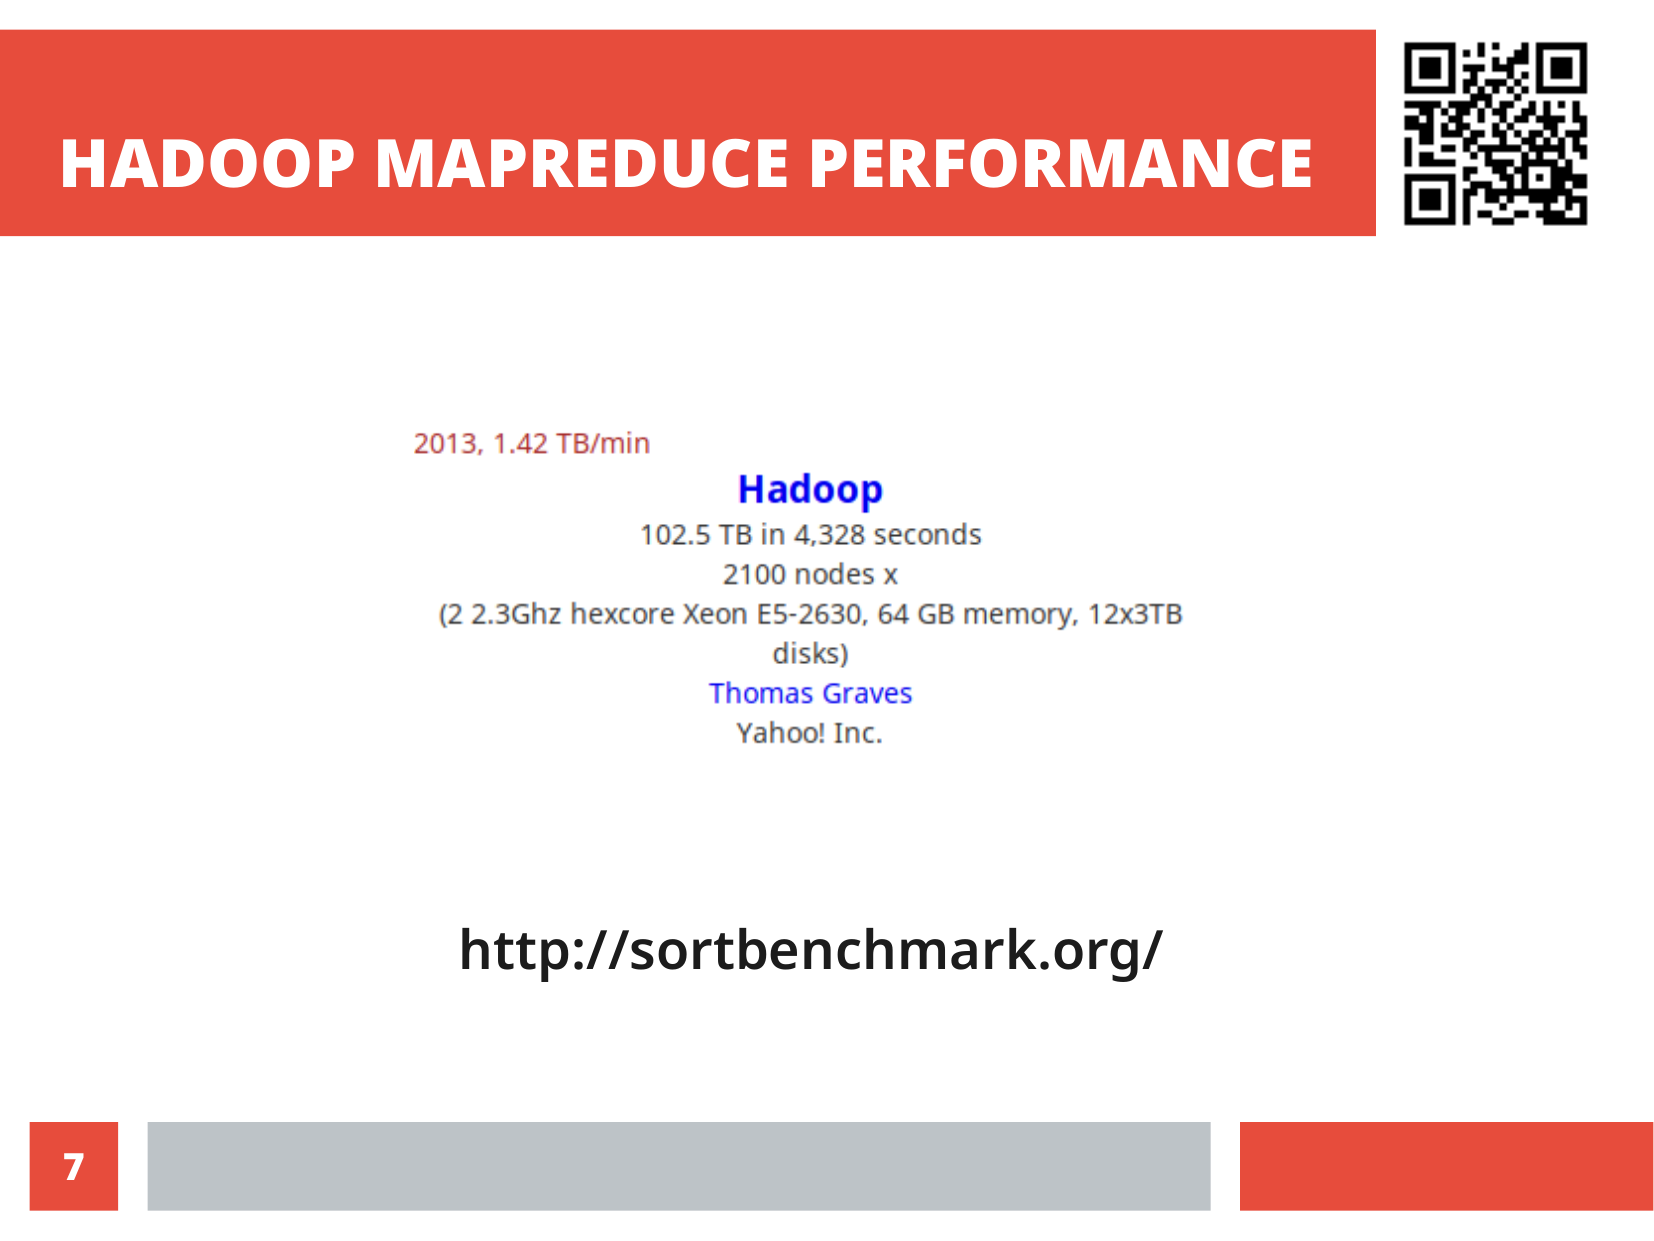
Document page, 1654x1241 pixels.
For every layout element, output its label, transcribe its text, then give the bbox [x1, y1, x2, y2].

picture [414, 416, 1200, 785]
list http://sortbenchmark.org/ [59, 324, 1565, 1093]
title HADOOP MAPREDUCE PERFORMANCE [59, 59, 1376, 207]
picture [1376, 14, 1617, 256]
